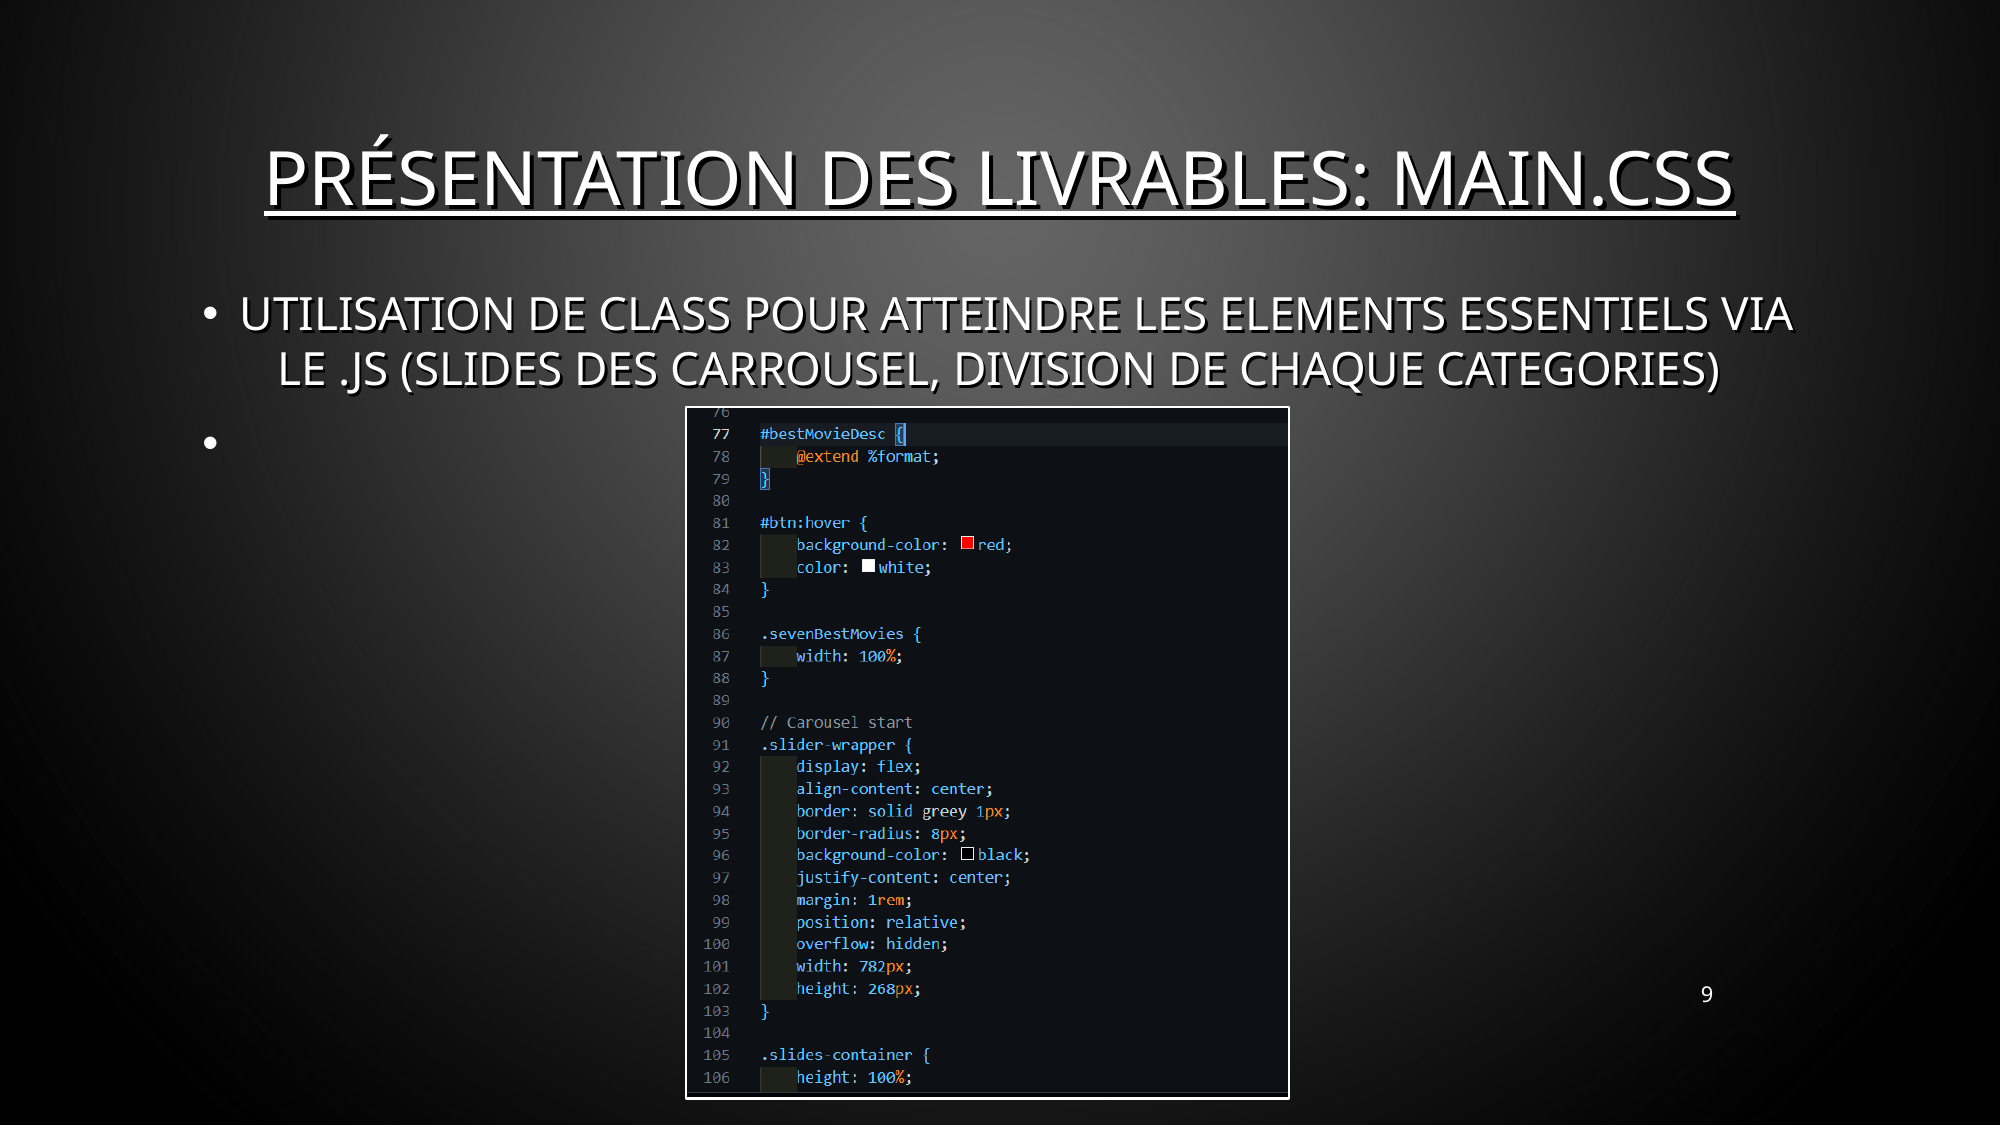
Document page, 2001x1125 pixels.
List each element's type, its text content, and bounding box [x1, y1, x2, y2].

picture [687, 408, 1288, 1098]
list Utilisation de class pour atteindre les elements essentiels via le .js (slides des carrousel, division de chaque categories) [187, 312, 1813, 1024]
text_box Présentation des livrables: main.css [149, 49, 1850, 312]
text_box [1685, 965, 1813, 1025]
